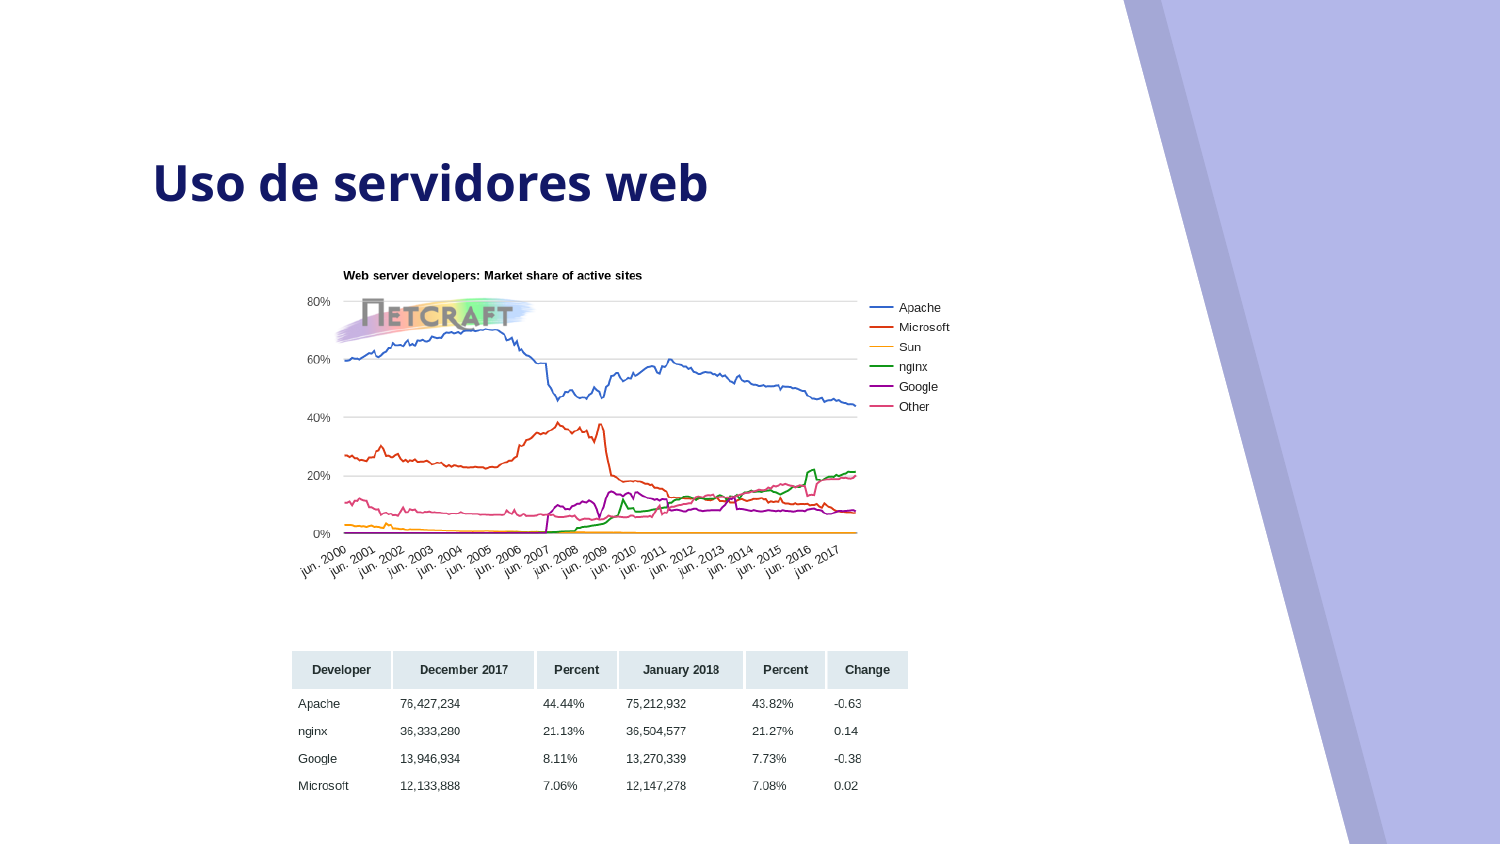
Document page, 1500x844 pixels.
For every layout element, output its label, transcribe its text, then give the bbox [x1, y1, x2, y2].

title Uso de servidores web [137, 146, 1011, 227]
picture [279, 246, 973, 815]
